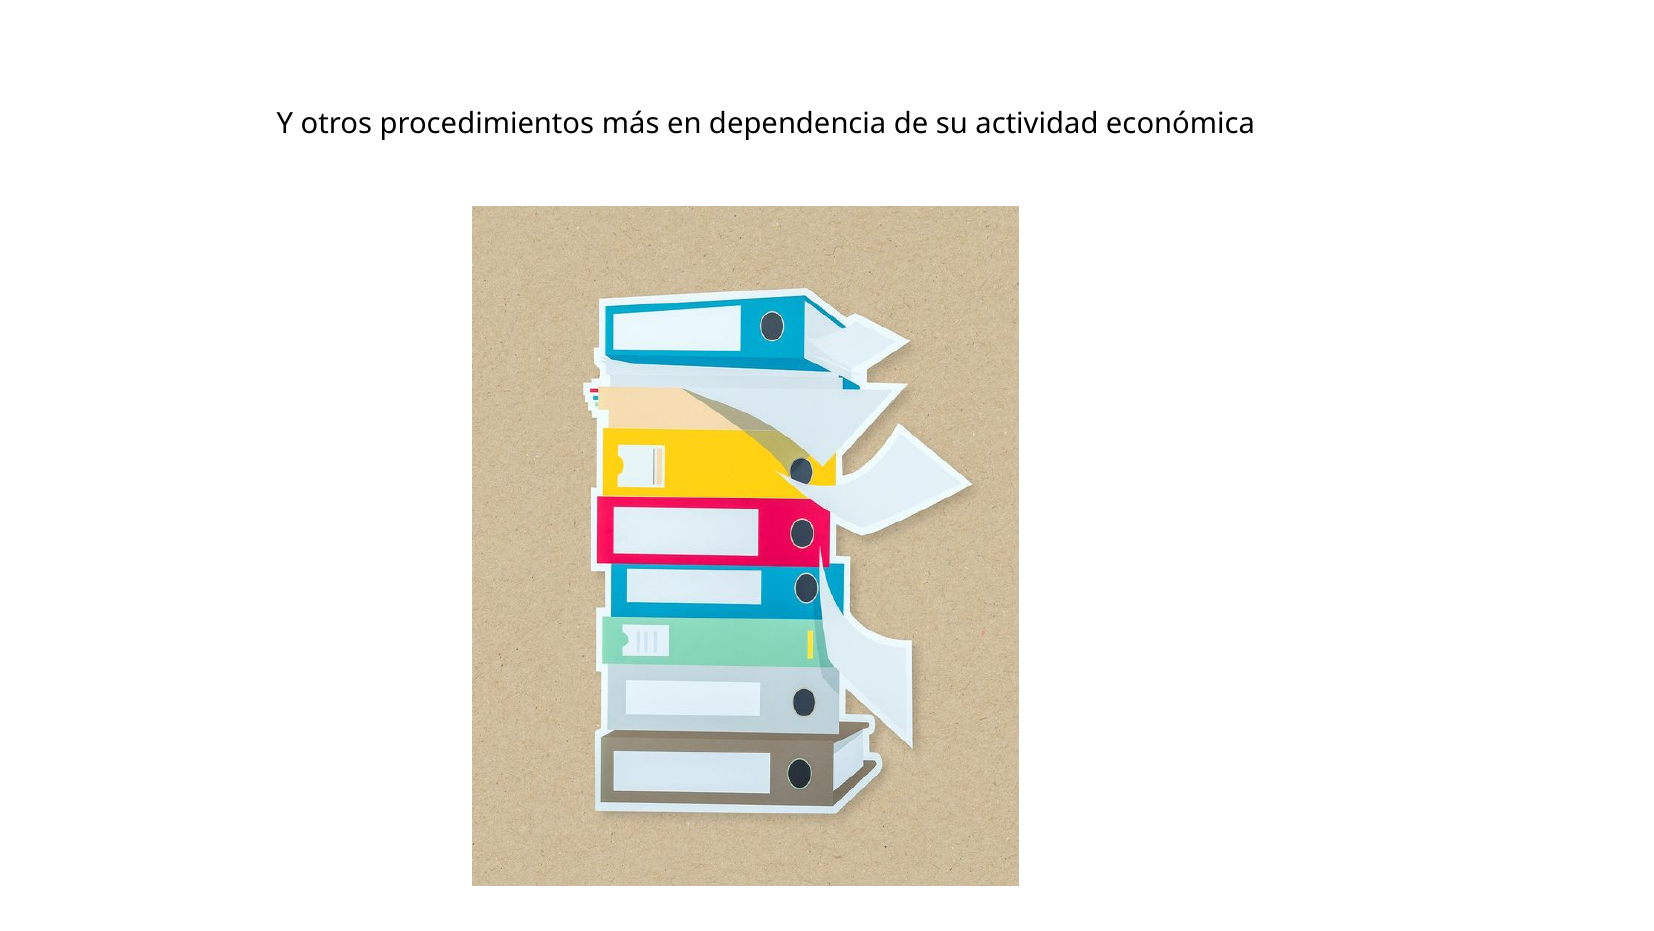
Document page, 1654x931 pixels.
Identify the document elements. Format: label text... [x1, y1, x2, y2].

picture [472, 206, 1019, 886]
subtitle Y otros procedimientos más en dependencia de su actividad económica [29, 7, 1518, 237]
